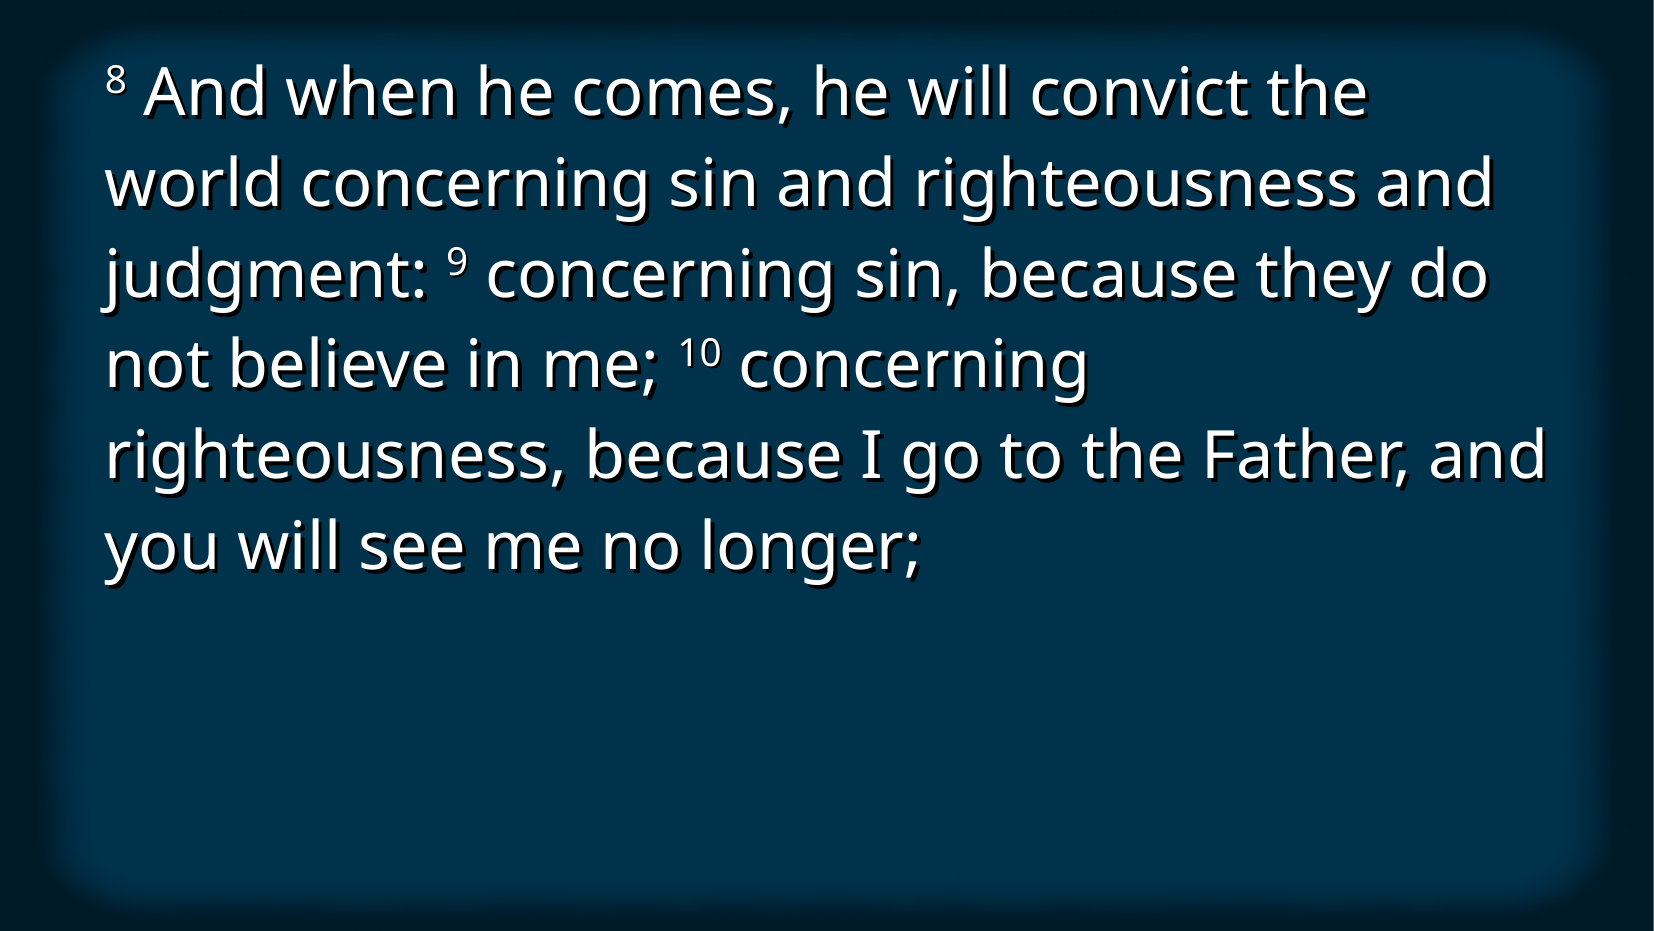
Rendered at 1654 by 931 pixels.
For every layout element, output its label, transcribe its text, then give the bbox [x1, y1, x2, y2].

picture [0, 0, 1654, 931]
text_box 8 And when he comes, he will convict the world concerning sin and righteousness and judgment: 9 concerning sin, because they do not believe in me; 10 concerning righteousness, because I go to the Father, and you will see me no longer; [90, 37, 1576, 511]
